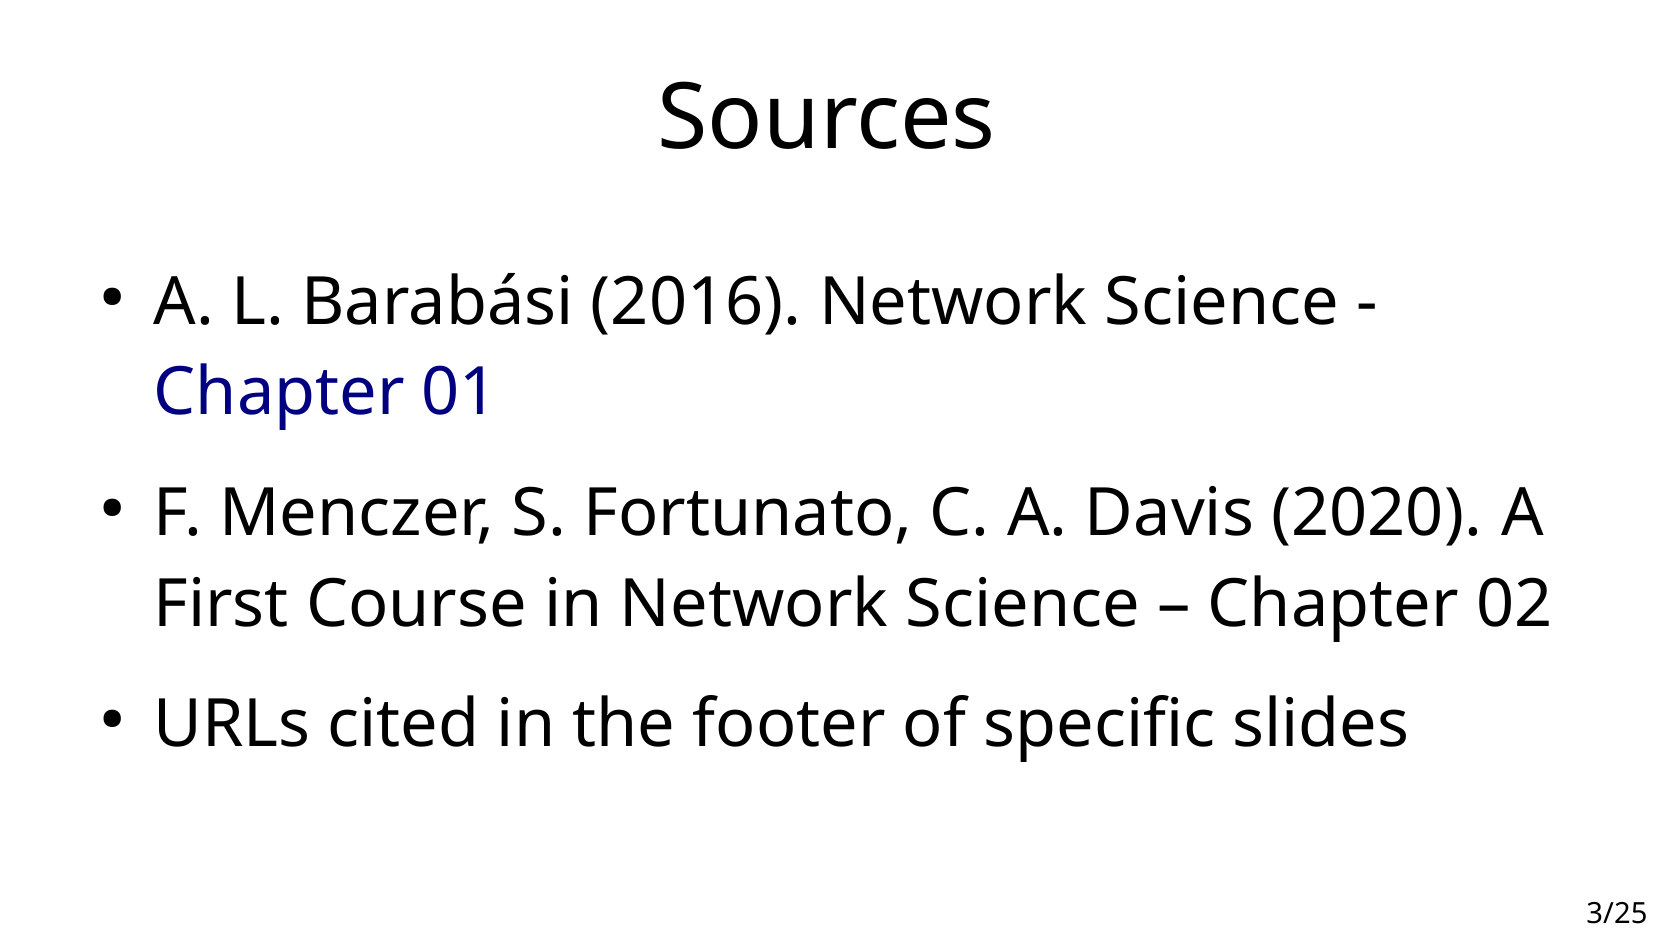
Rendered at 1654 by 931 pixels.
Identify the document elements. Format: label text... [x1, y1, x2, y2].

list A. L. Barabási (2016). Network Science - Chapter 01 F. Menczer, S. Fortunato, C. A. Davis (2020). A First Course in Network Science – Chapter 02 URLs cited in the footer of specific slides [82, 253, 1571, 793]
title Sources [82, 1, 1571, 226]
